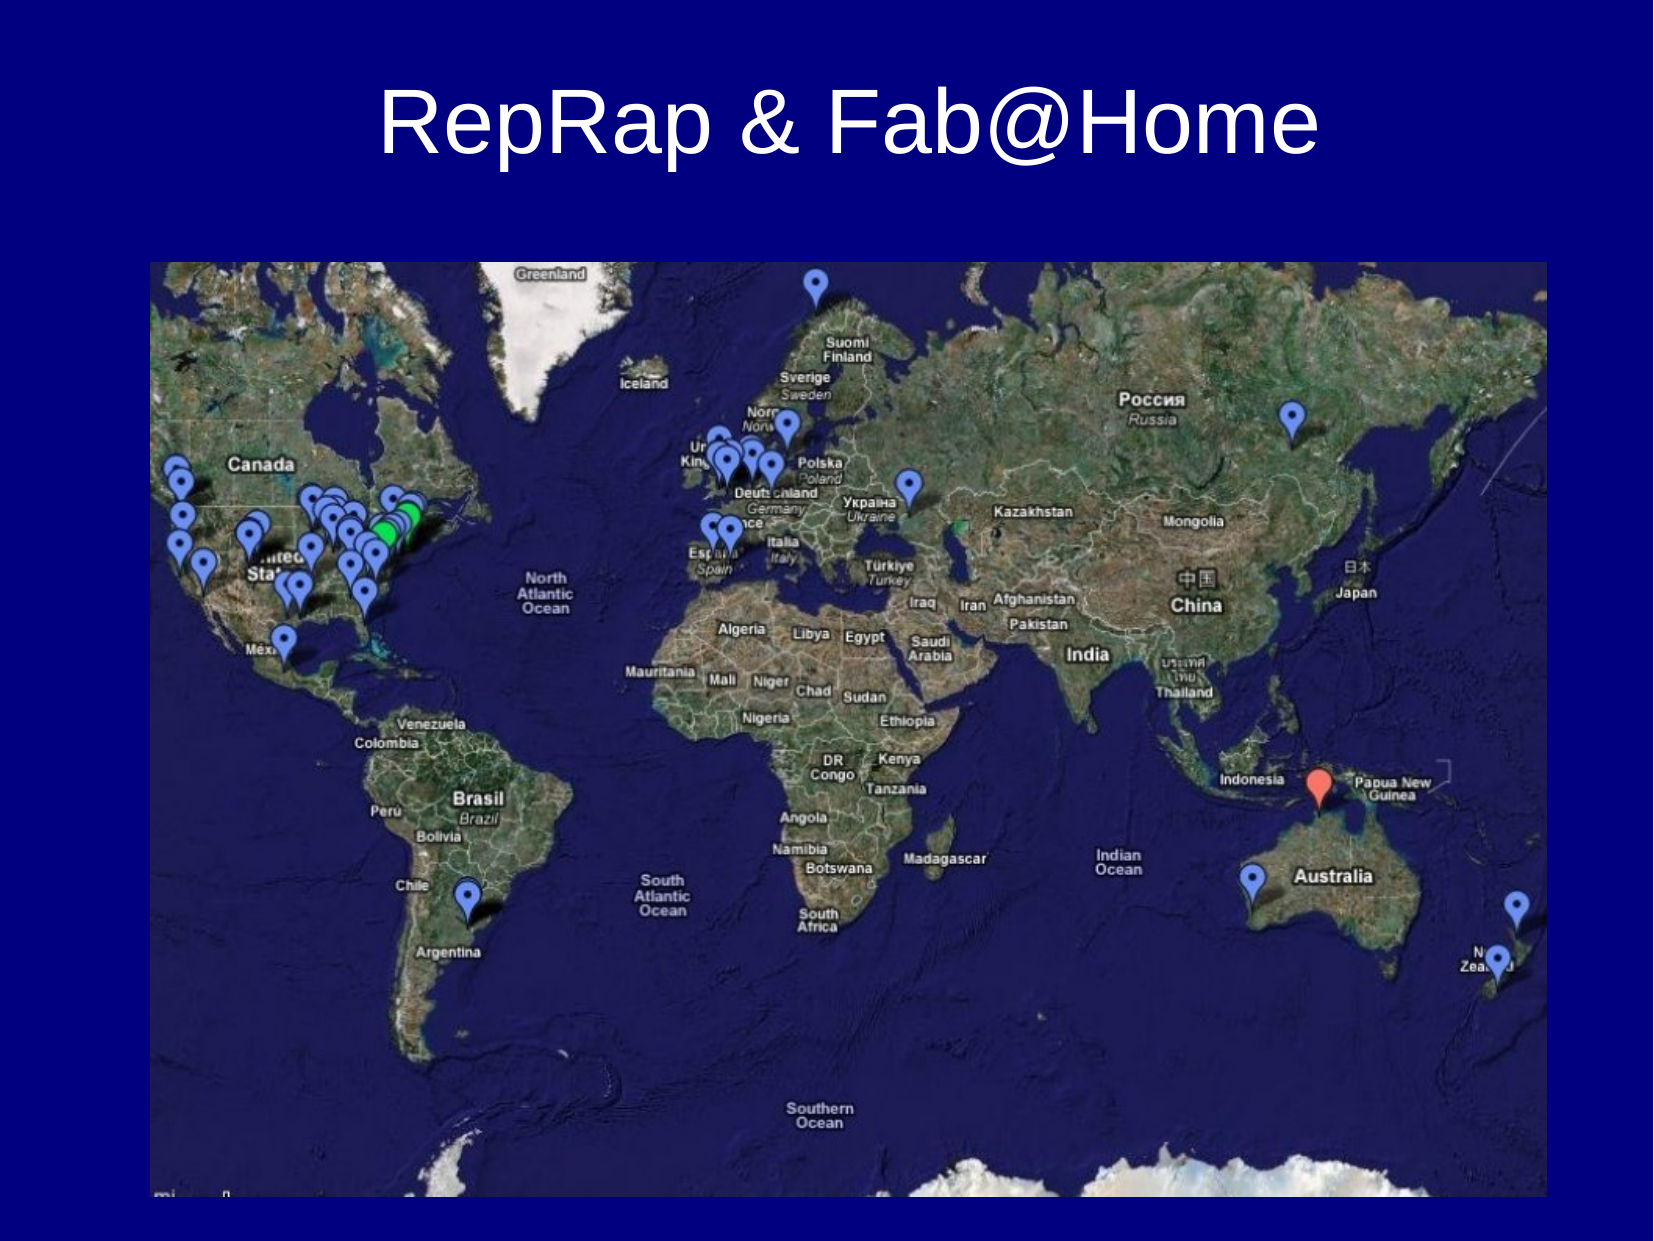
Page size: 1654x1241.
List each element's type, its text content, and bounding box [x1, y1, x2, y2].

title RepRap & Fab@Home [199, 55, 1501, 188]
picture [150, 262, 1547, 1197]
